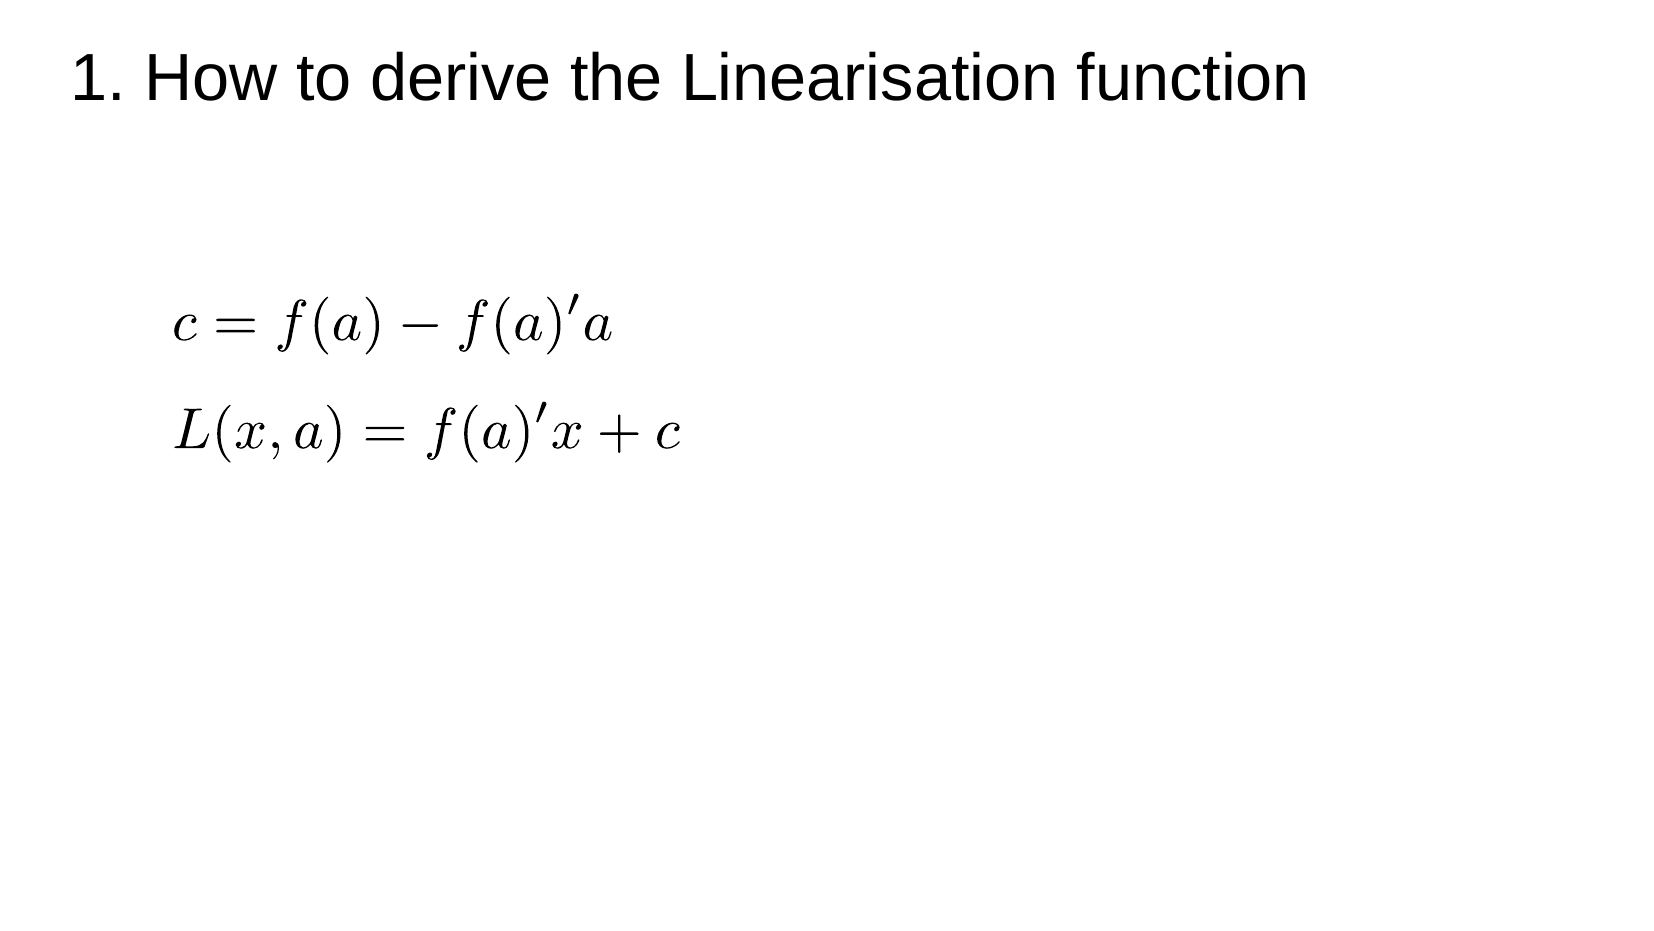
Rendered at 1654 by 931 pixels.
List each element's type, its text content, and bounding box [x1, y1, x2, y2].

text_box [174, 293, 612, 355]
text_box [174, 401, 680, 463]
title 1. How to derive the Linearisation function [0, 0, 1654, 156]
